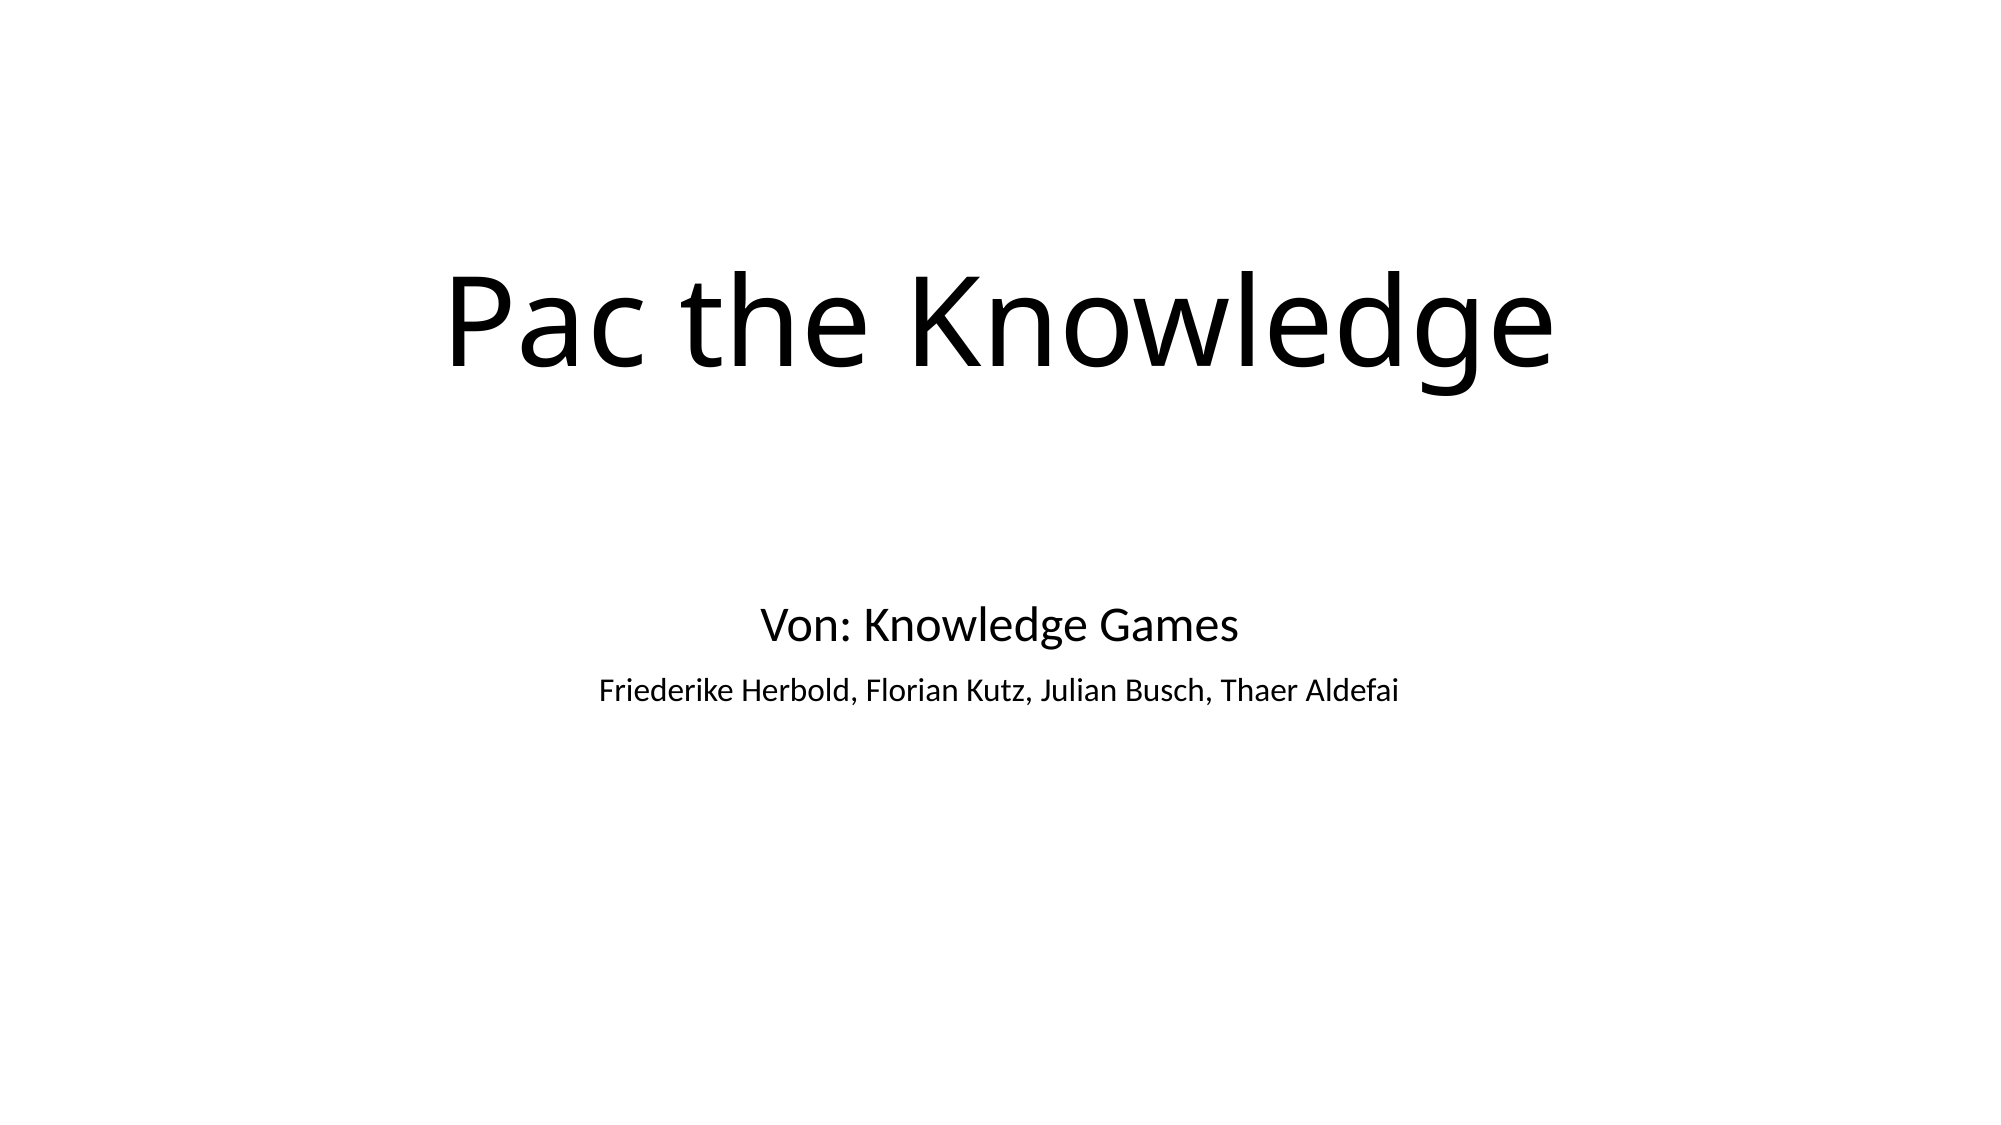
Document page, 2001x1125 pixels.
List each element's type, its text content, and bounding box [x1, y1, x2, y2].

subtitle Von: Knowledge Games Friederike Herbold, Florian Kutz, Julian Busch, Thaer Aldefai [249, 590, 1750, 863]
title Pac the Knowledge [249, 184, 1750, 401]
